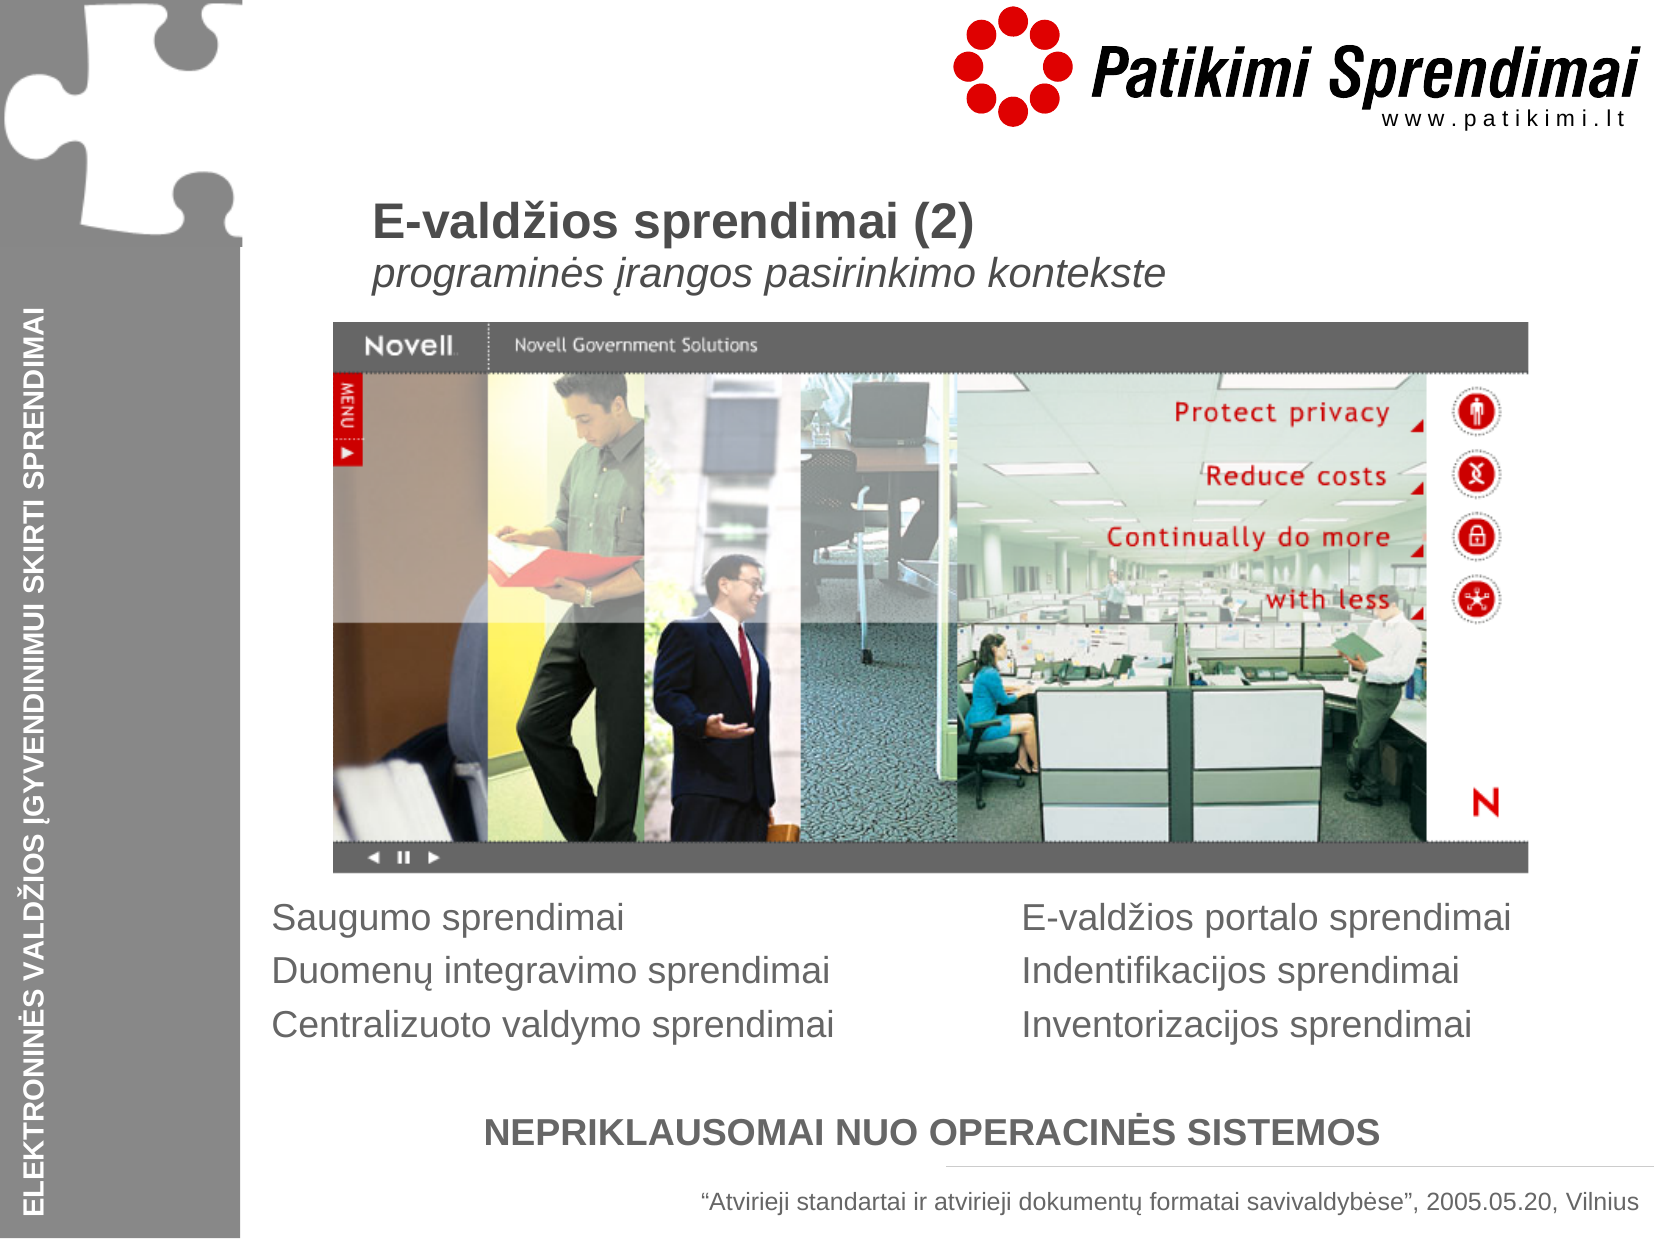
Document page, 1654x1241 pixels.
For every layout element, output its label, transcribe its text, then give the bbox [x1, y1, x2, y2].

text_box Saugumo sprendimai E-valdžios portalo sprendimai Duomenų integravimo sprendimai Indentifikacijos sprendimai Centralizuoto valdymo sprendimai Inventorizacijos sprendimai NEPRIKLAUSOMAI NUO OPERACINĖS SISTEMOS [271, 895, 1594, 1154]
text_box E-valdžios sprendimai (2) programinės įrangos pasirinkimo kontekste [372, 193, 1601, 296]
picture [333, 322, 1568, 895]
picture [953, 6, 1641, 127]
